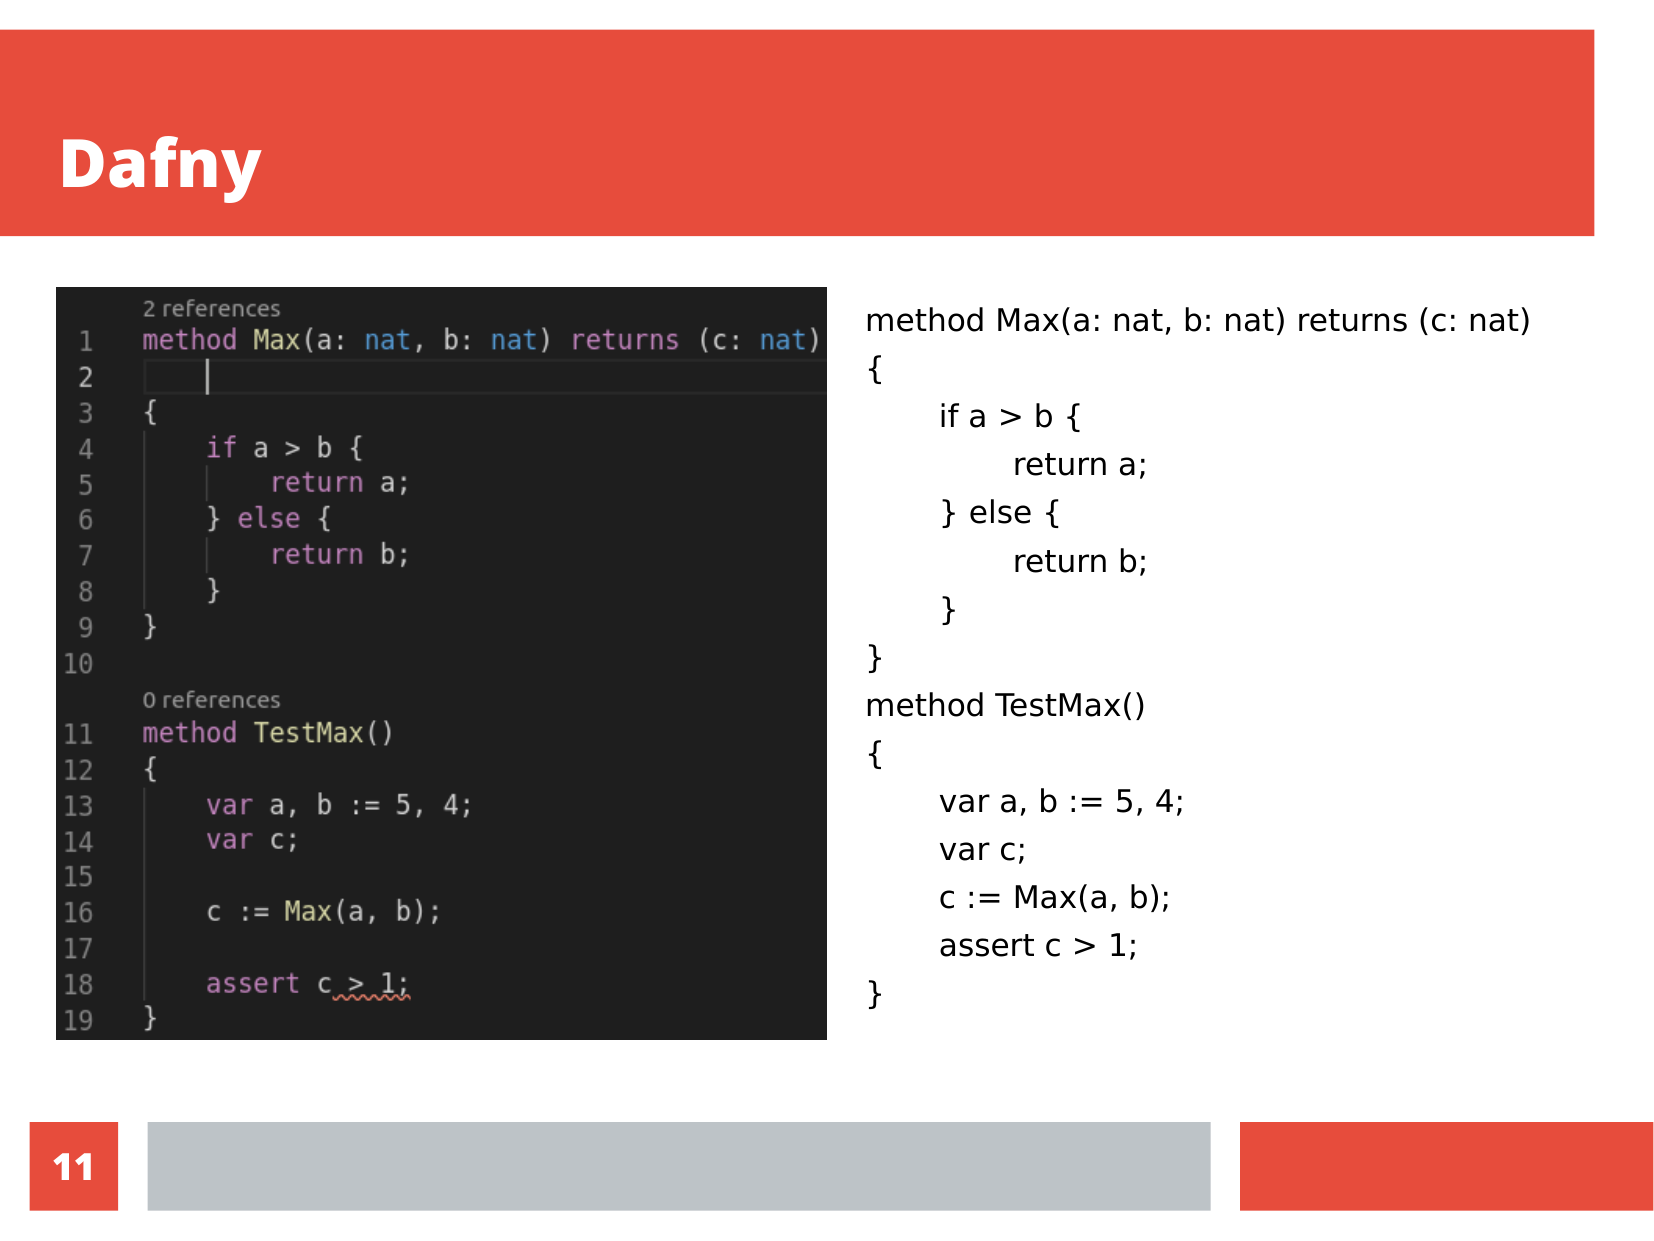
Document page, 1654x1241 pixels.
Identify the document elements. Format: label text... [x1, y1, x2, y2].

text_box method Max(a: nat, b: nat) returns (c: nat) { if a > b { return a; } else { return b; } } method TestMax() { var a, b := 5, 4; var c; c := Max(a, b); assert c > 1; } [850, 295, 1583, 1020]
picture [56, 287, 827, 1040]
title Dafny [59, 59, 1595, 207]
